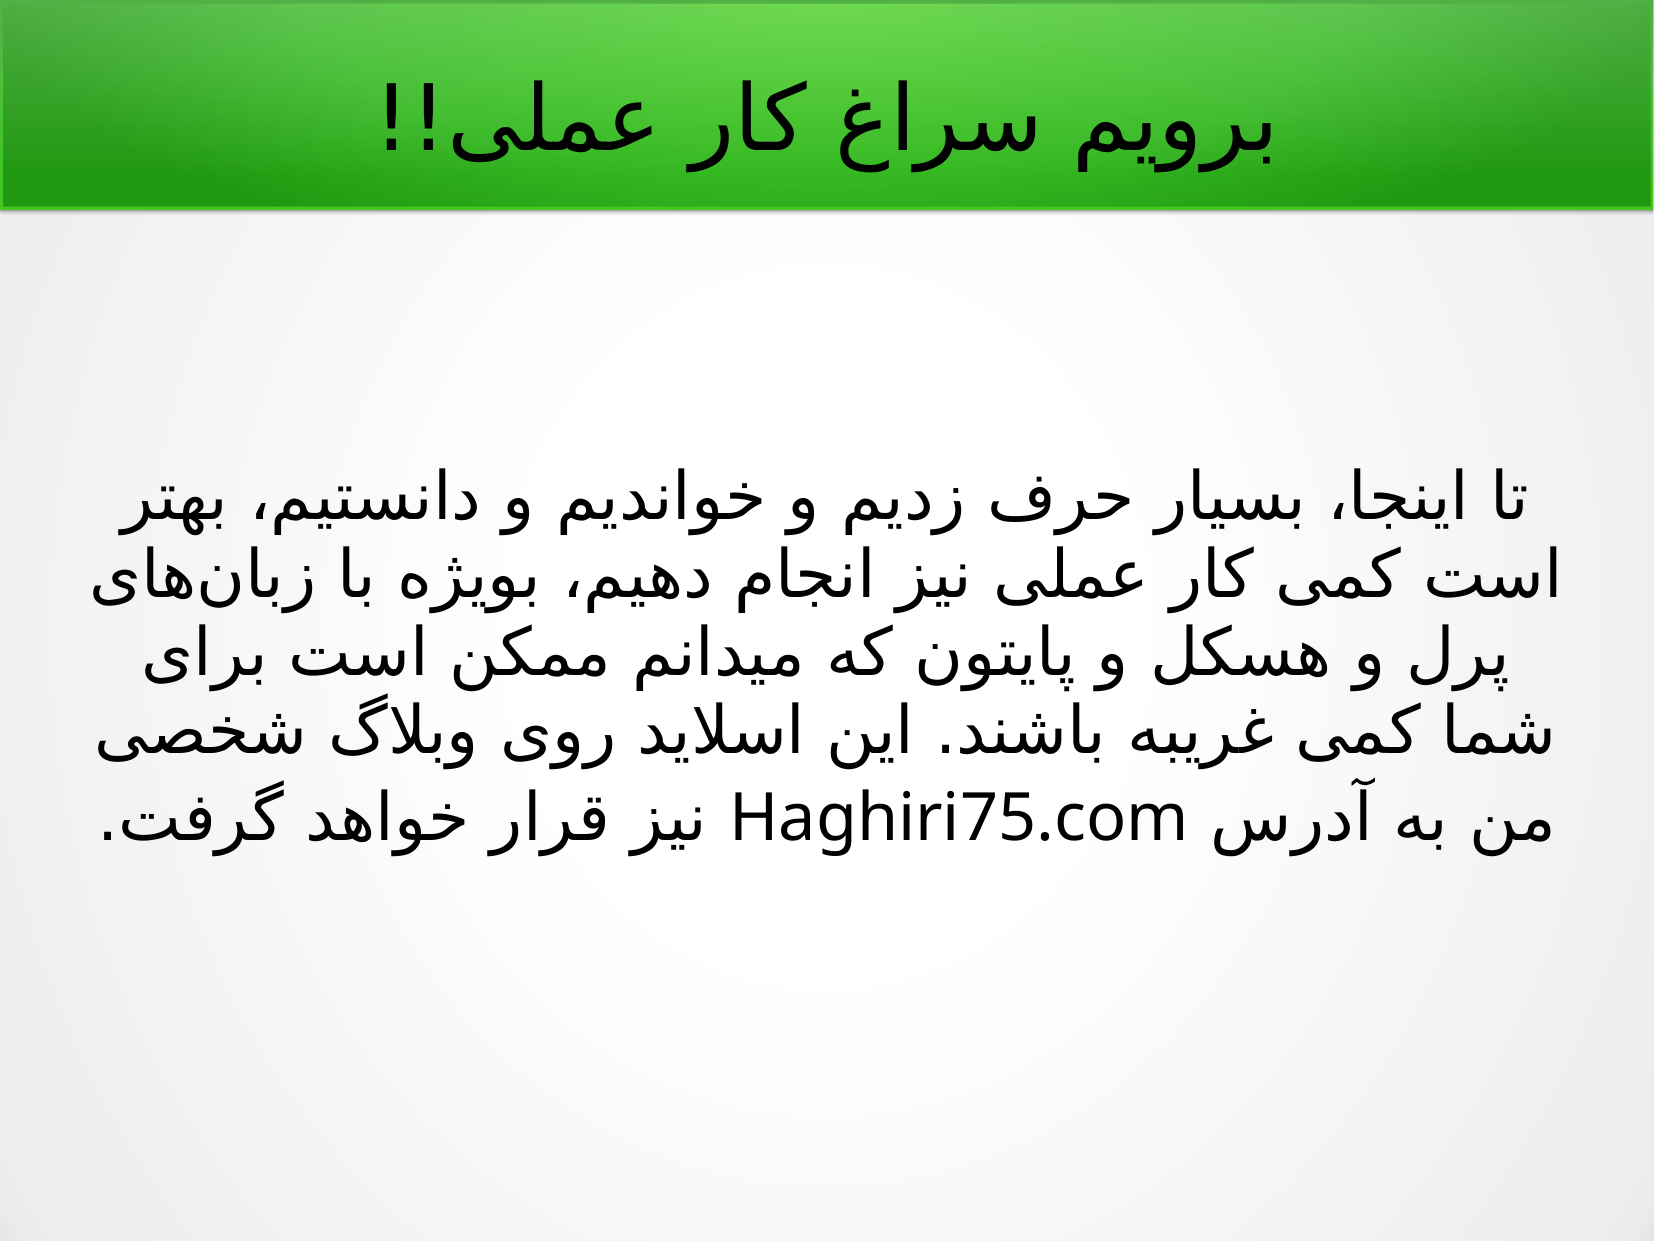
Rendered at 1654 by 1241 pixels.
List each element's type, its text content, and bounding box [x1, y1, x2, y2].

title برویم سراغ کار عملی!! [82, 30, 1571, 206]
subtitle تا اینجا، بسیار حرف زدیم و خواندیم و دانستیم، بهتر است کمی کار عملی نیز انجام دهیم، بويژه با زبان‌های پرل و هسکل و پایتون که میدانم ممکن است برای شما کمی غریبه باشند. این اسلاید روی وبلاگ شخصی من به آدرس Haghiri75.com نیز قرار خواهد گرفت. [82, 299, 1571, 1019]
